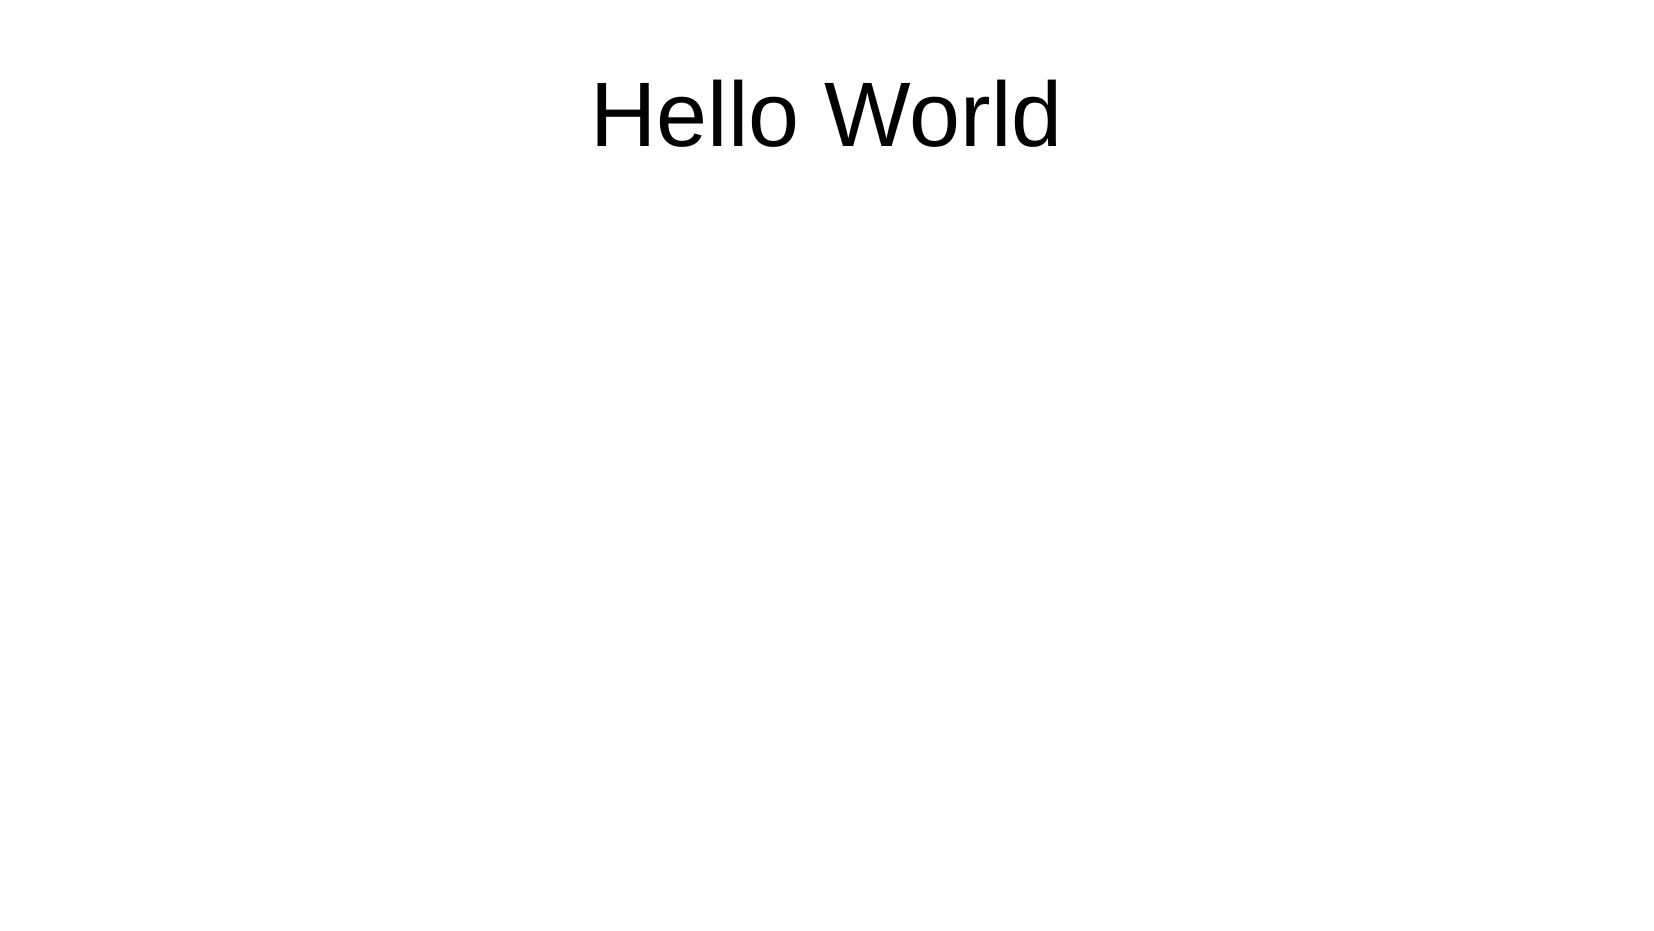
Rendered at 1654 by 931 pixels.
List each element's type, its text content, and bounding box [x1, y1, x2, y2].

title Hello World [82, 37, 1571, 193]
